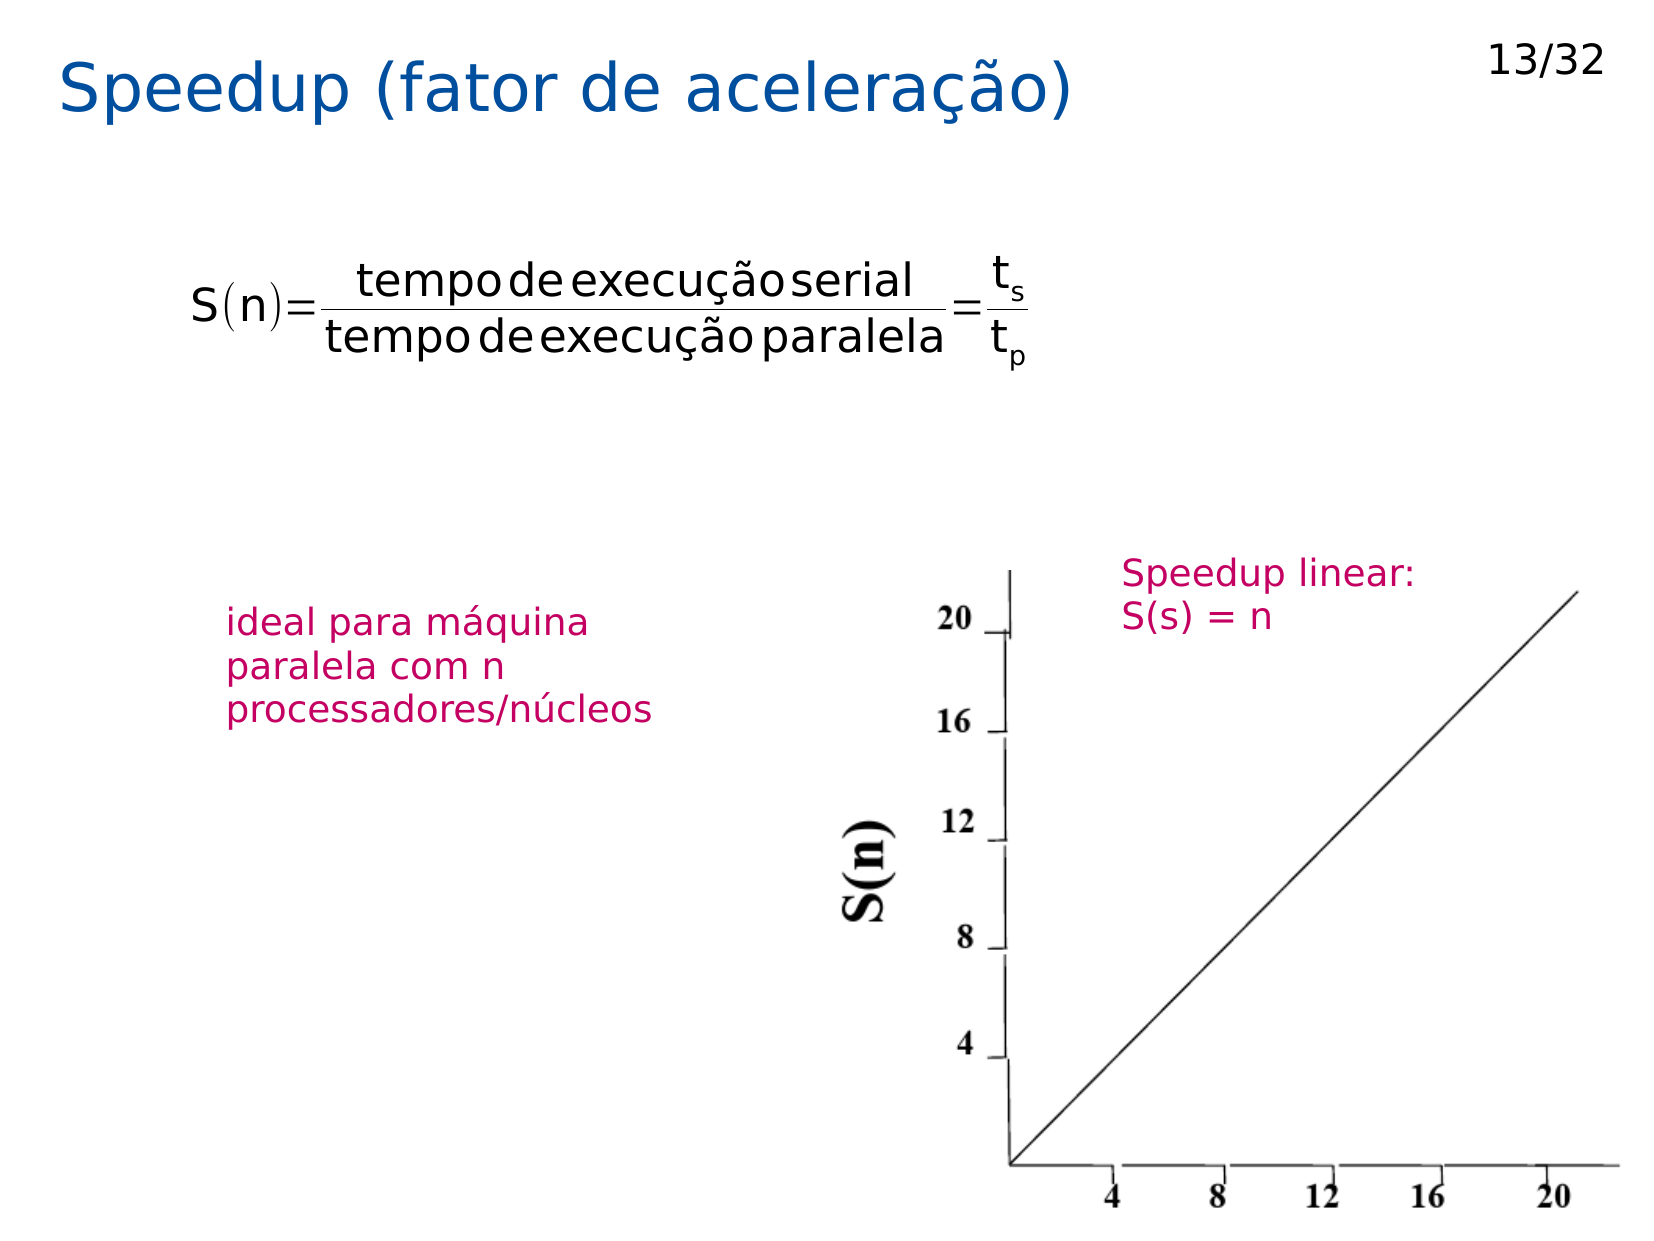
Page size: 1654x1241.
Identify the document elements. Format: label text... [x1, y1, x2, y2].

text_box ideal para máquina paralela com n processadores/núcleos [210, 593, 697, 783]
picture [836, 570, 1623, 1211]
title Speedup (fator de aceleração) [59, 29, 1506, 148]
text_box Speedup linear: S(s) = n [1106, 544, 1467, 647]
chart [184, 246, 1036, 372]
